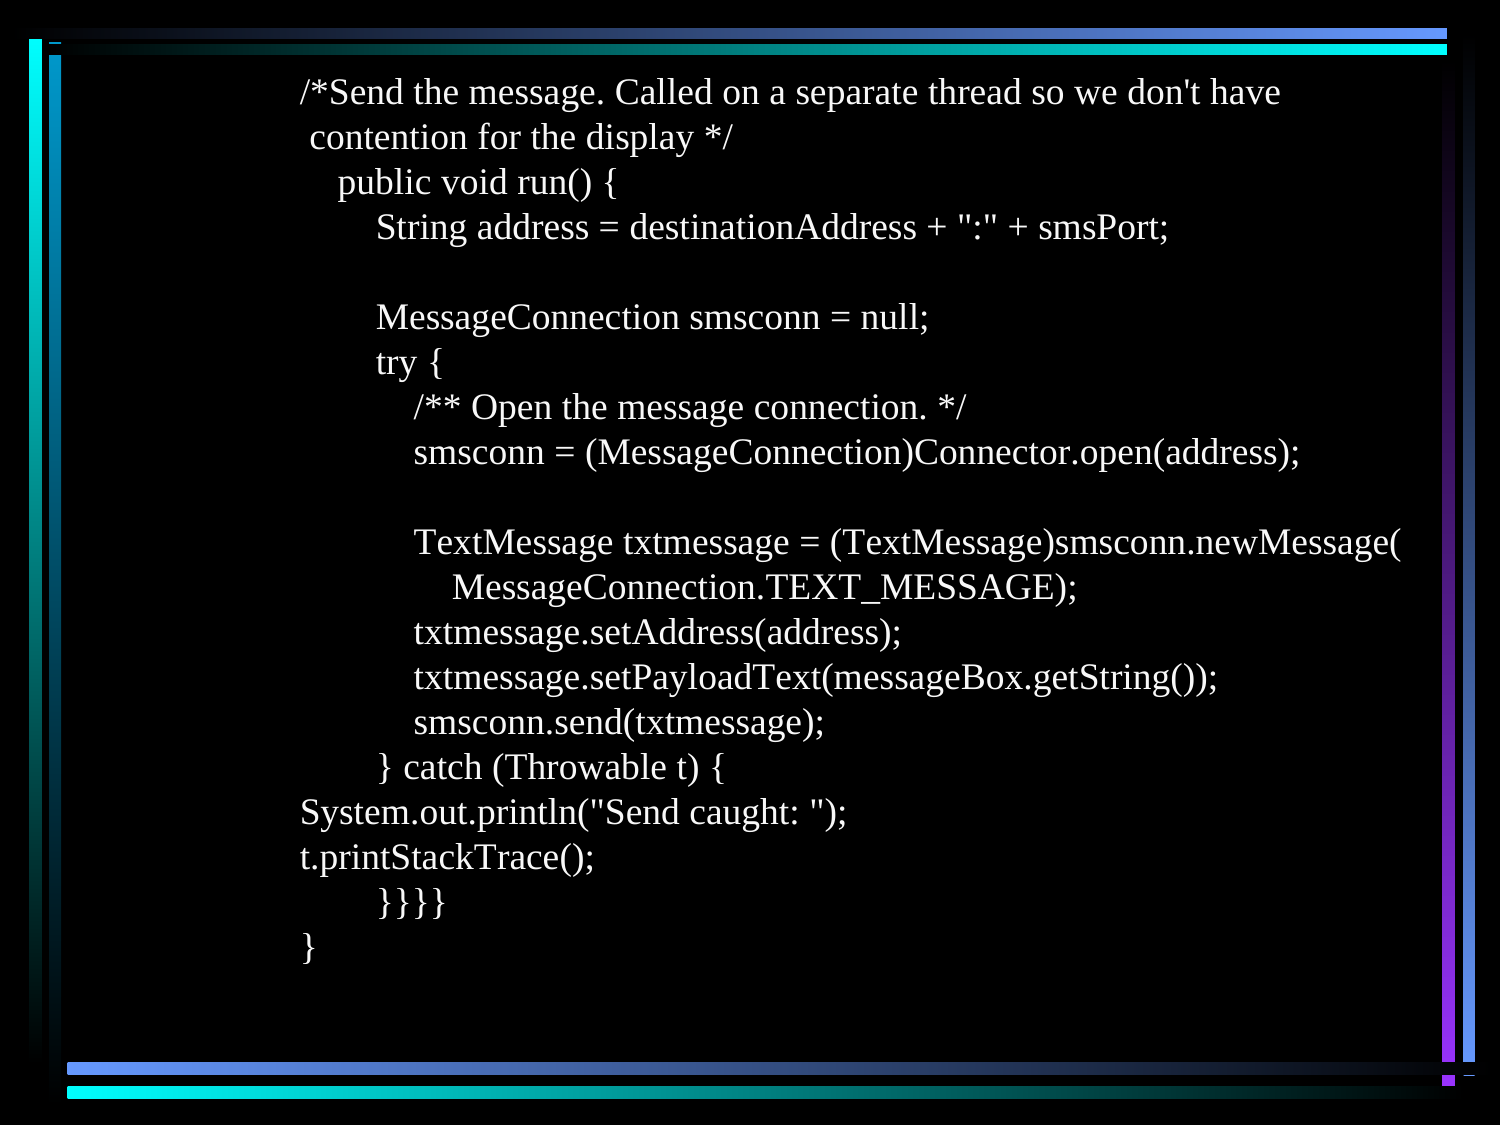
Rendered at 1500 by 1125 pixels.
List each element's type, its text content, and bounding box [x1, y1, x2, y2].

text_box /*Send the message. Called on a separate thread so we don't have contention for the display */ public void run() { String address = destinationAddress + ":" + smsPort; MessageConnection smsconn = null; try { /** Open the message connection. */ smsconn = (MessageConnection)Connector.open(address); TextMessage txtmessage = (TextMessage)smsconn.newMessage( MessageConnection.TEXT_MESSAGE); txtmessage.setAddress(address); txtmessage.setPayloadText(messageBox.getString()); smsconn.send(txtmessage); } catch (Throwable t) { System.out.println("Send caught: "); t.printStackTrace(); }}}} } [285, 60, 1418, 1125]
